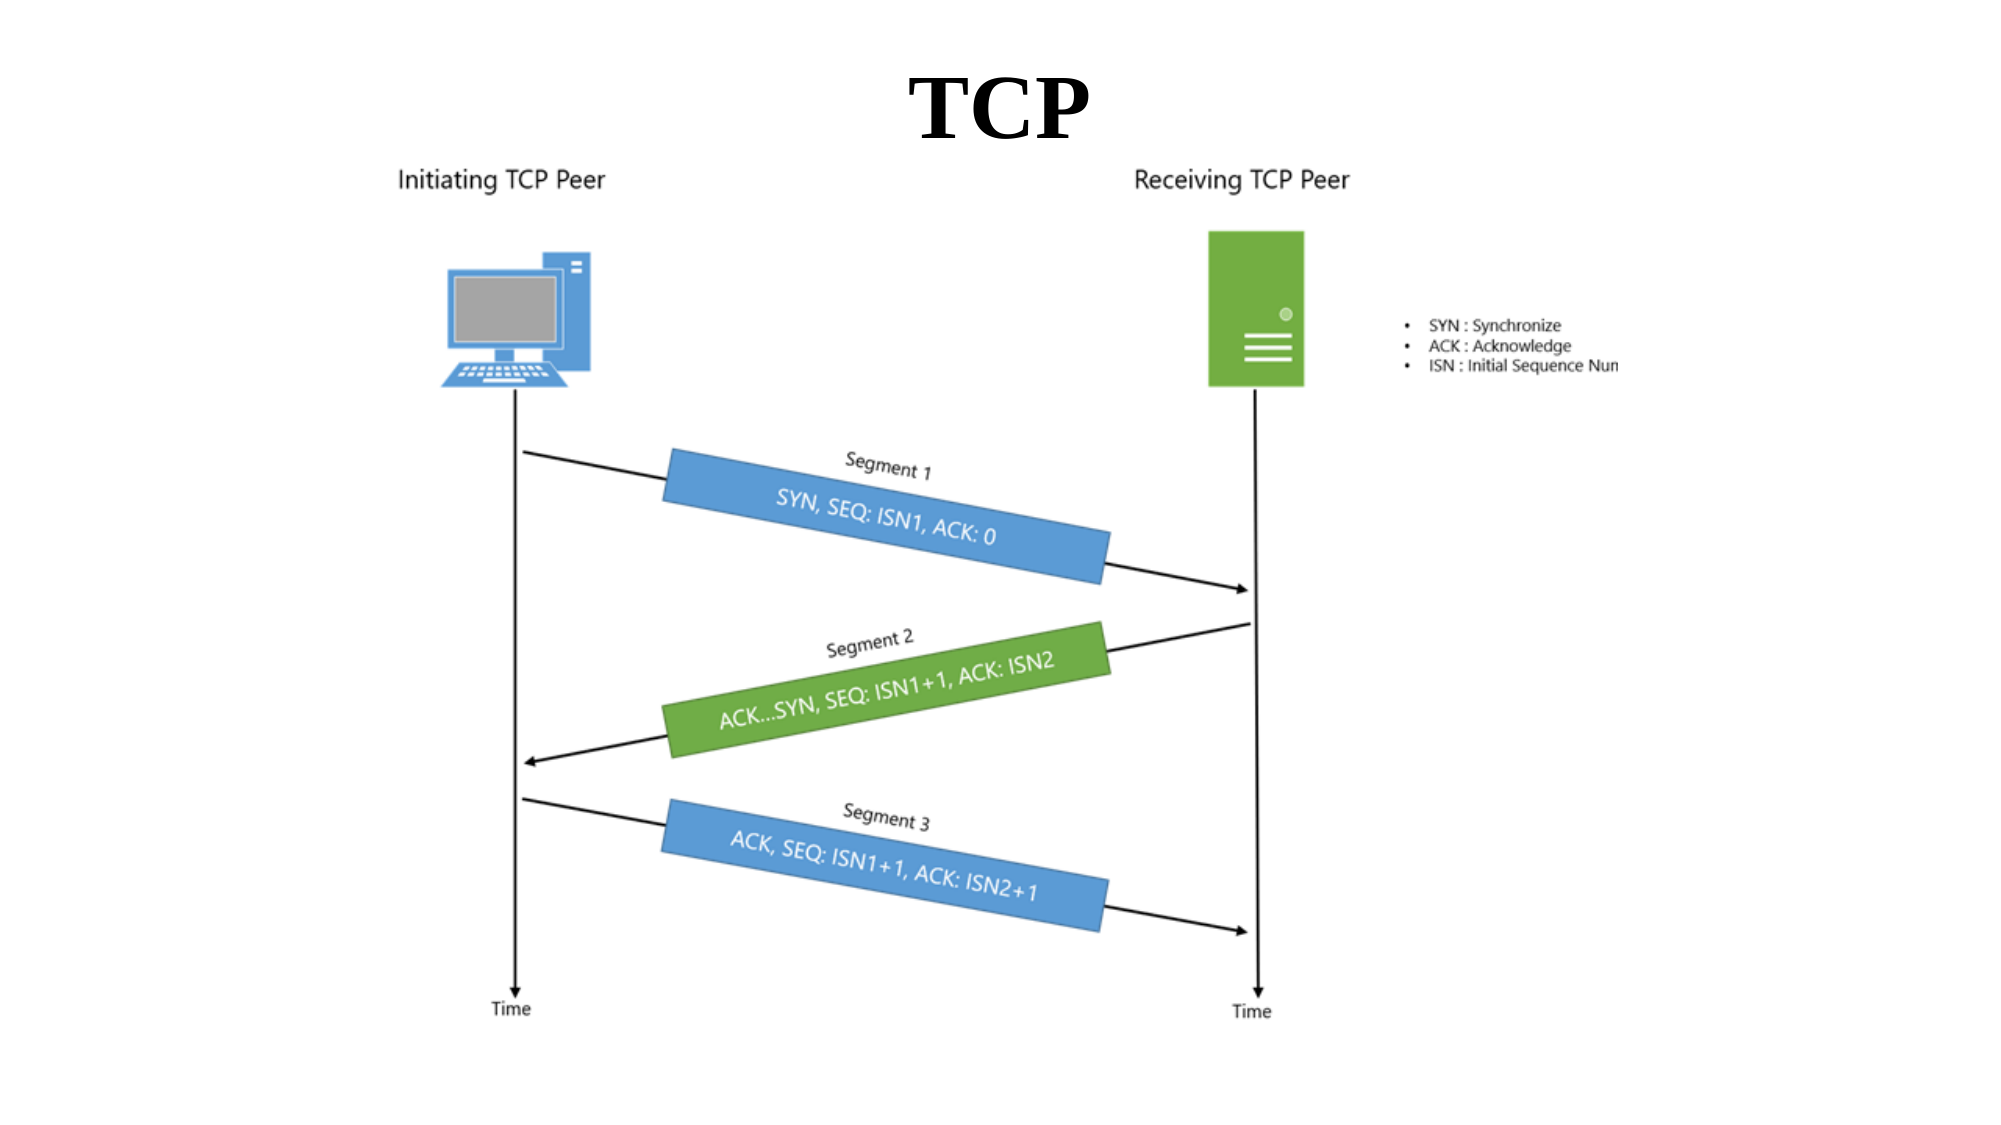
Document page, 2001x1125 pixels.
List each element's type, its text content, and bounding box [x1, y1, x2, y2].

picture [382, 155, 1618, 1036]
title TCP [0, 0, 2000, 218]
